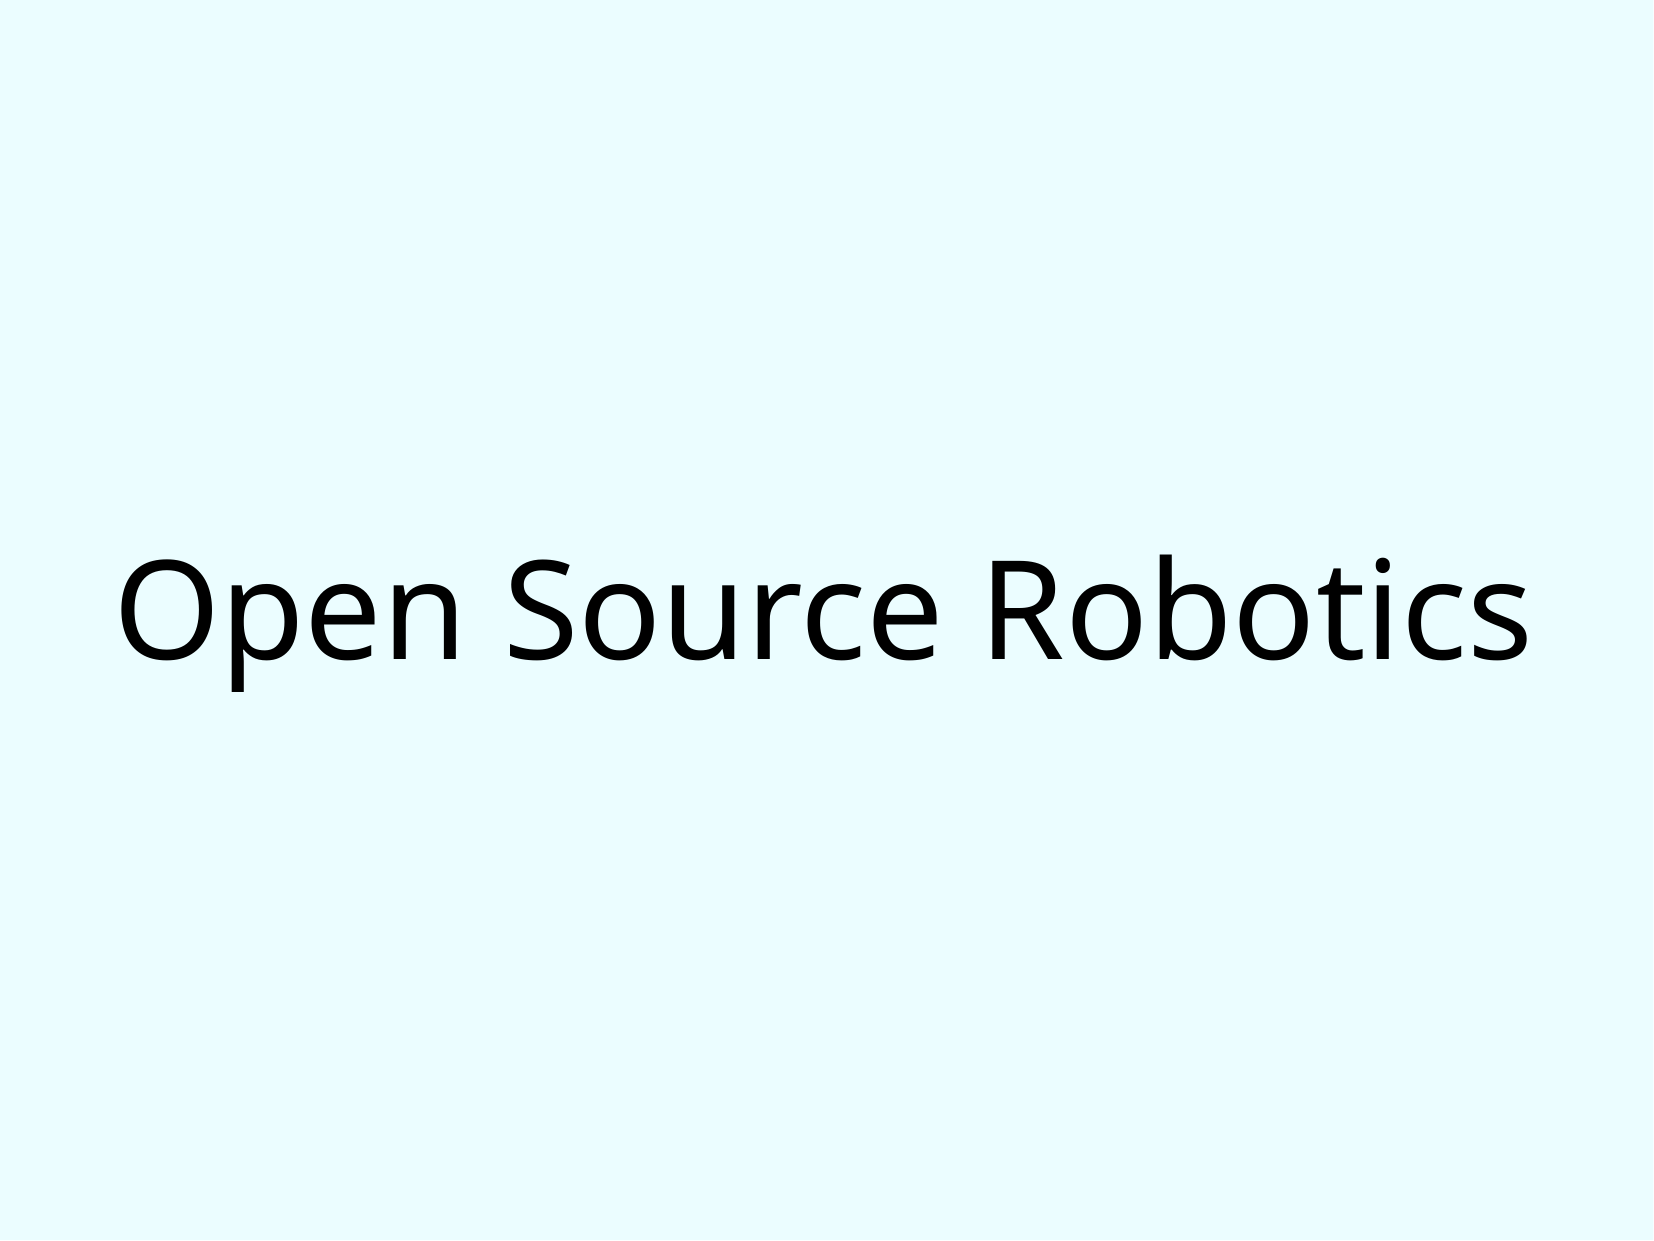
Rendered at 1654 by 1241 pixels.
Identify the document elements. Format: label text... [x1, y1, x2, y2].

text_box Open Source Robotics [79, 69, 1568, 1144]
